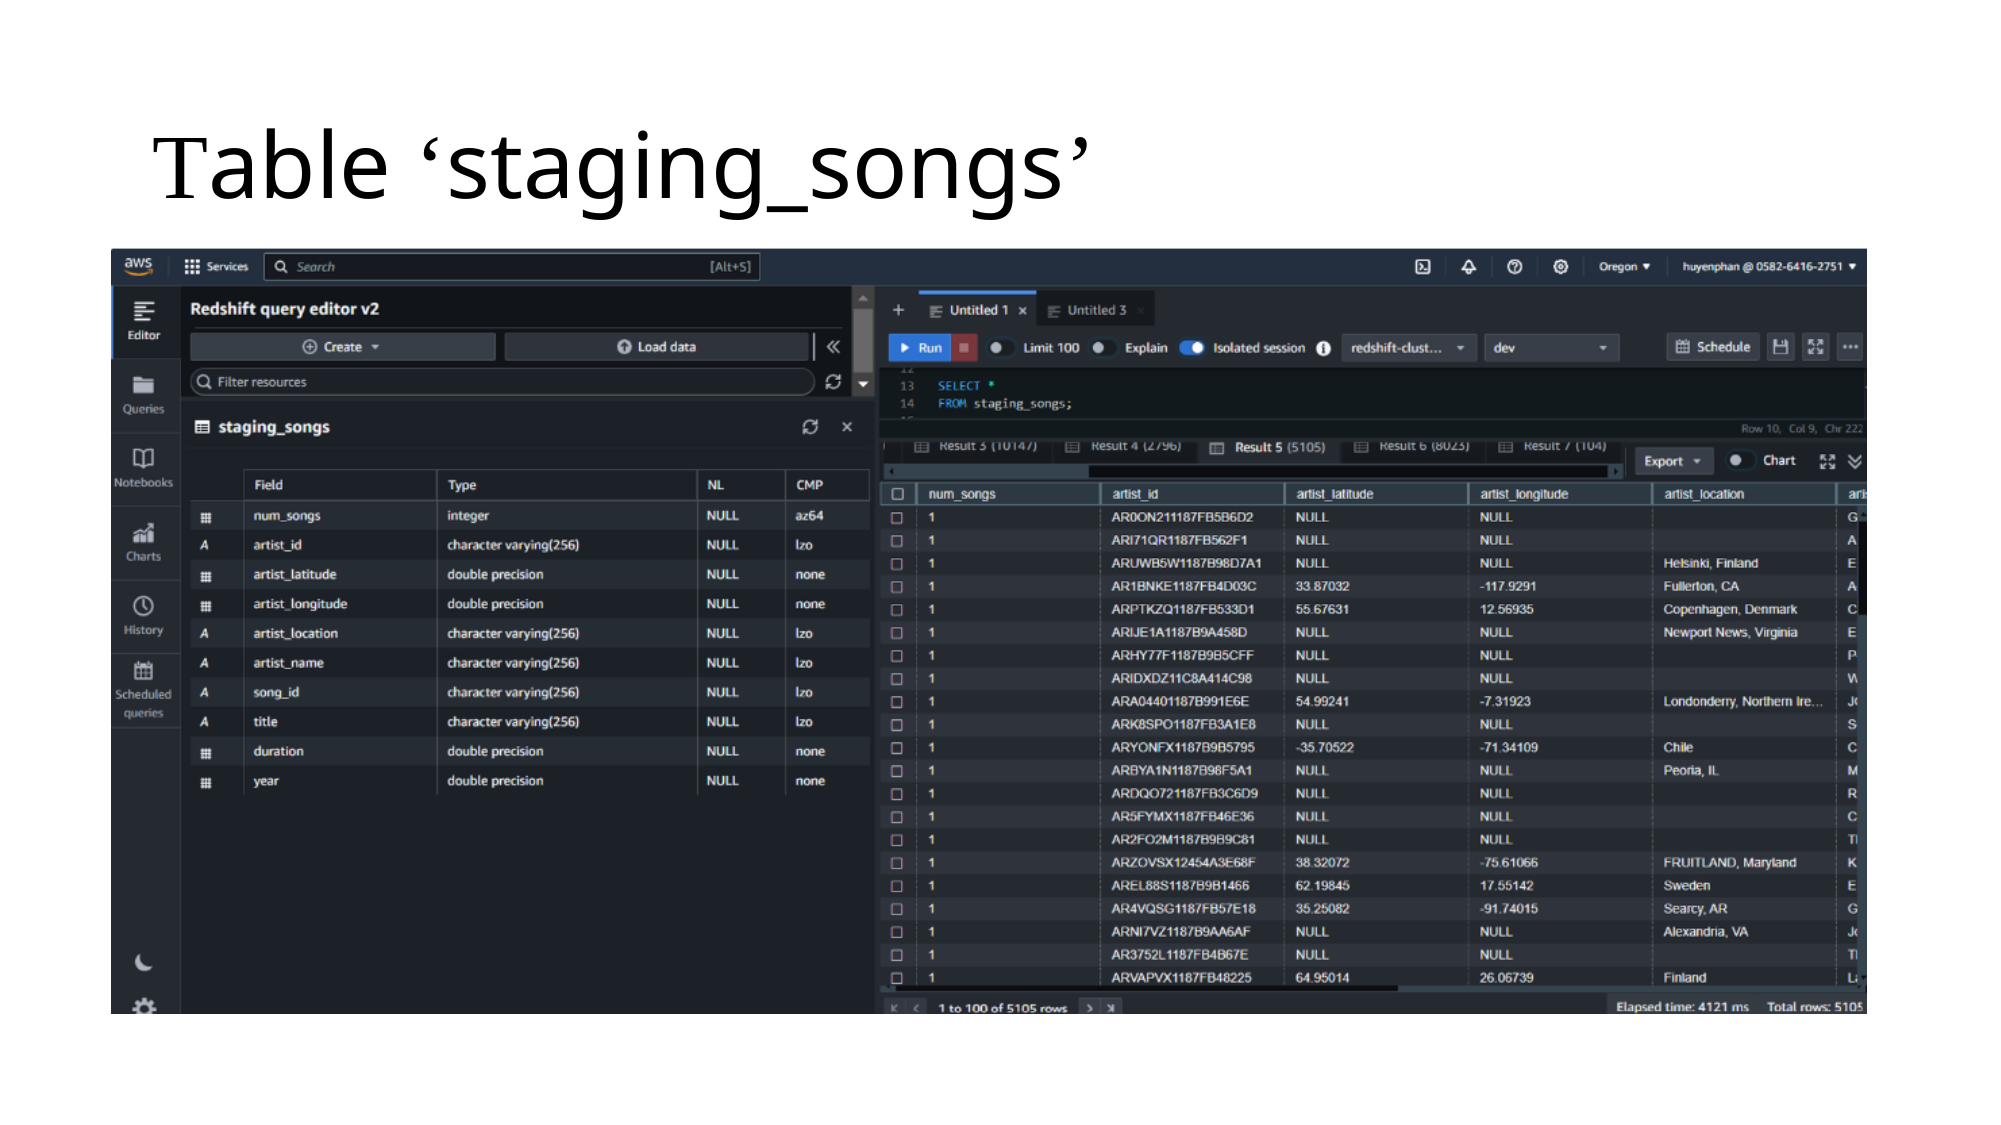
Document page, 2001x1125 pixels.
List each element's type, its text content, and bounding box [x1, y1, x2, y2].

title Table ‘staging_songs’ [137, 59, 1863, 238]
picture [111, 238, 1867, 1014]
